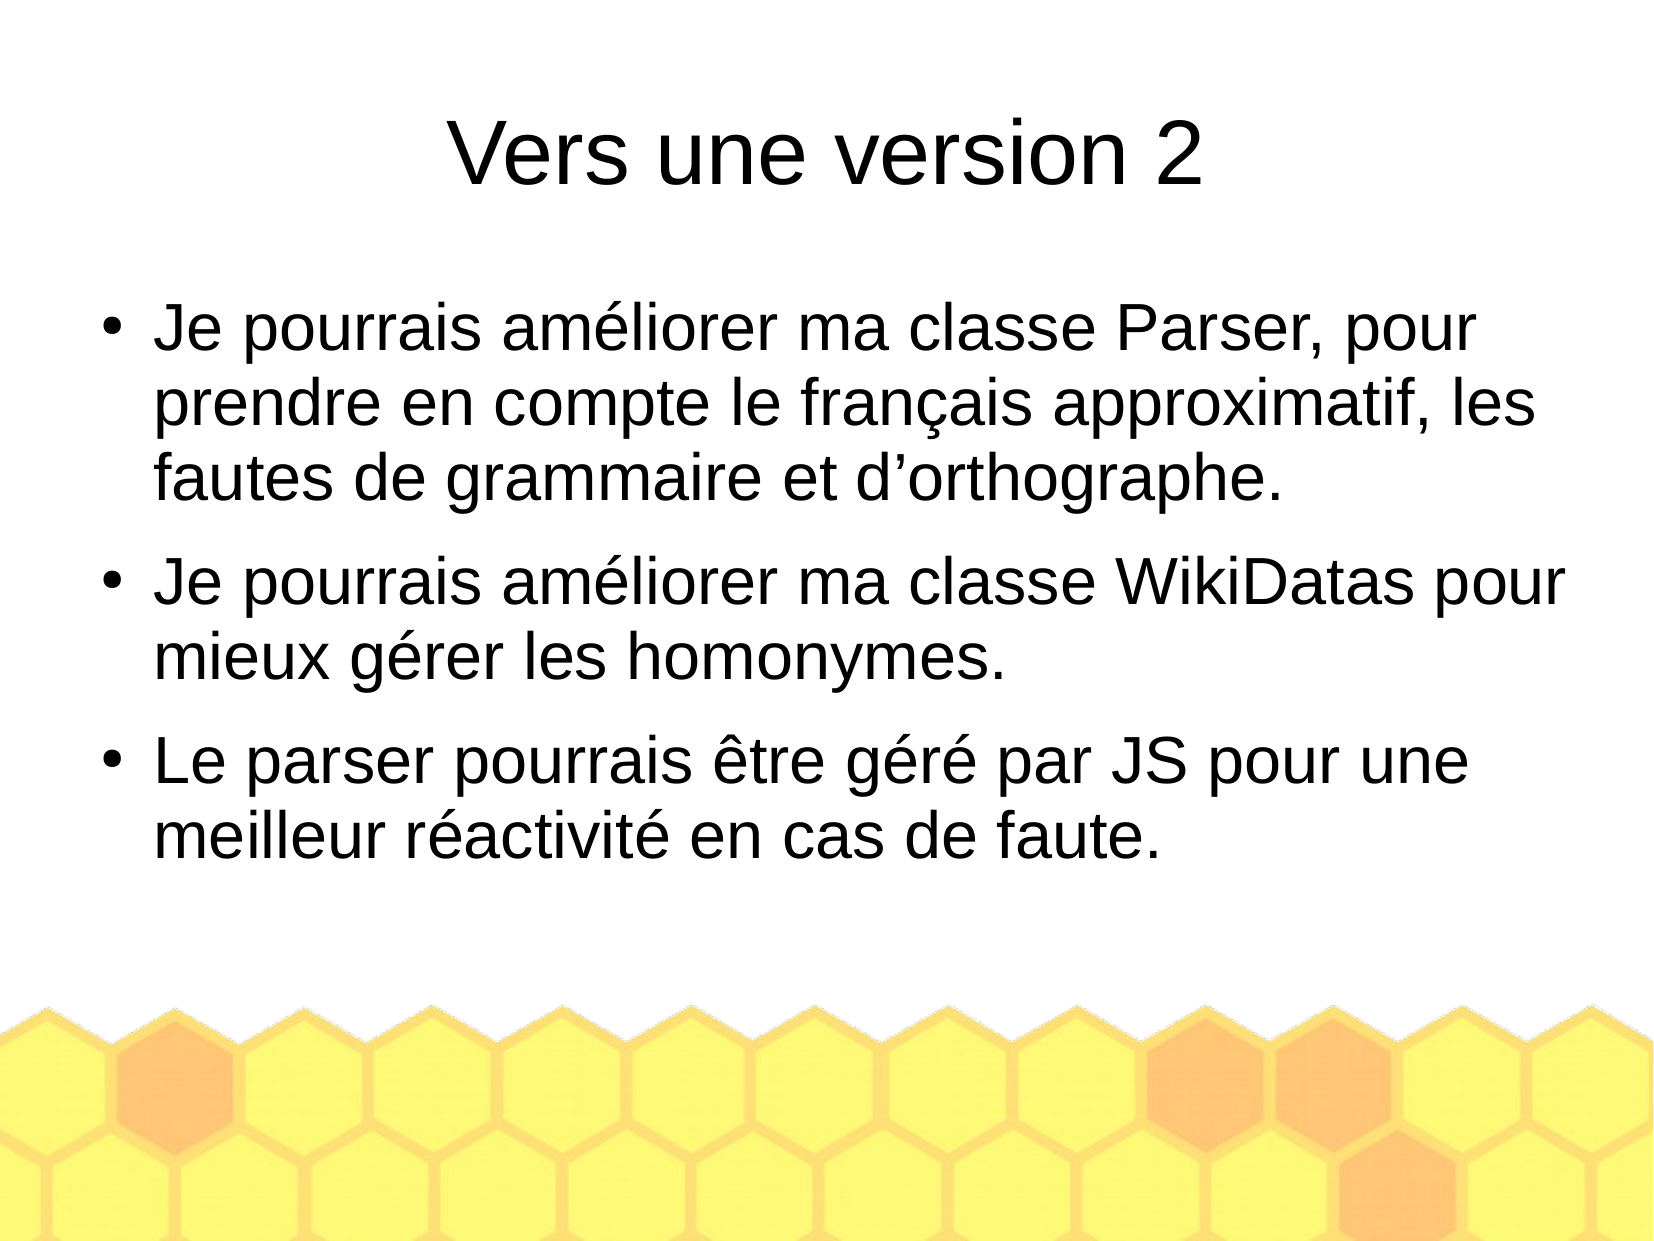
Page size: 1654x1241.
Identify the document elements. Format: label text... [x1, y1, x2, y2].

title Vers une version 2 [82, 49, 1571, 257]
picture [0, 1001, 1654, 1241]
list Je pourrais améliorer ma classe Parser, pour prendre en compte le français approximatif, les fautes de grammaire et d’orthographe. Je pourrais améliorer ma classe WikiDatas pour mieux gérer les homonymes. Le parser pourrais être géré par JS pour une meilleur réactivité en cas de faute. [82, 290, 1571, 1010]
